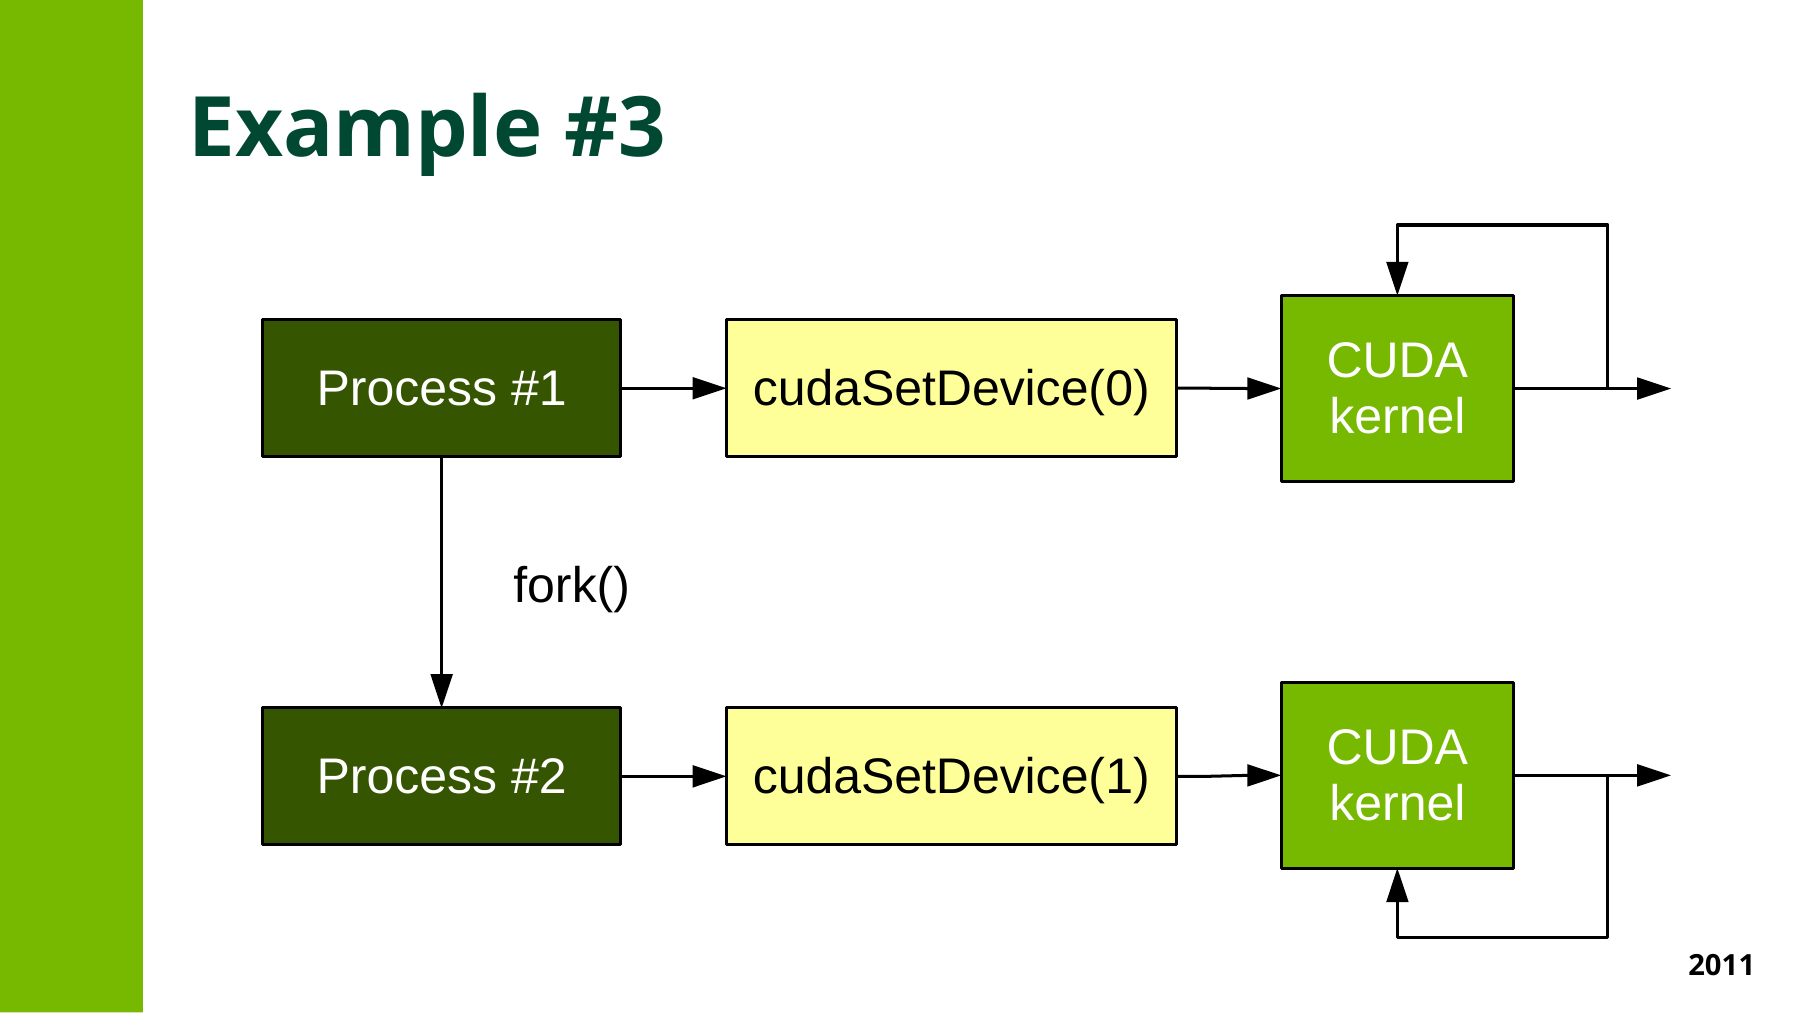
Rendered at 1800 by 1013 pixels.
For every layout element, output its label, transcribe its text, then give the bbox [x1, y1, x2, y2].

text_box cudaSetDevice(1) [726, 707, 1177, 845]
title Example #3 [188, 40, 1733, 211]
text_box CUDA kernel [1281, 682, 1514, 869]
text_box fork() [498, 549, 682, 621]
text_box Process #2 [262, 707, 621, 845]
text_box CUDA kernel [1281, 295, 1514, 482]
text_box Process #1 [262, 319, 621, 457]
text_box cudaSetDevice(0) [726, 319, 1177, 457]
